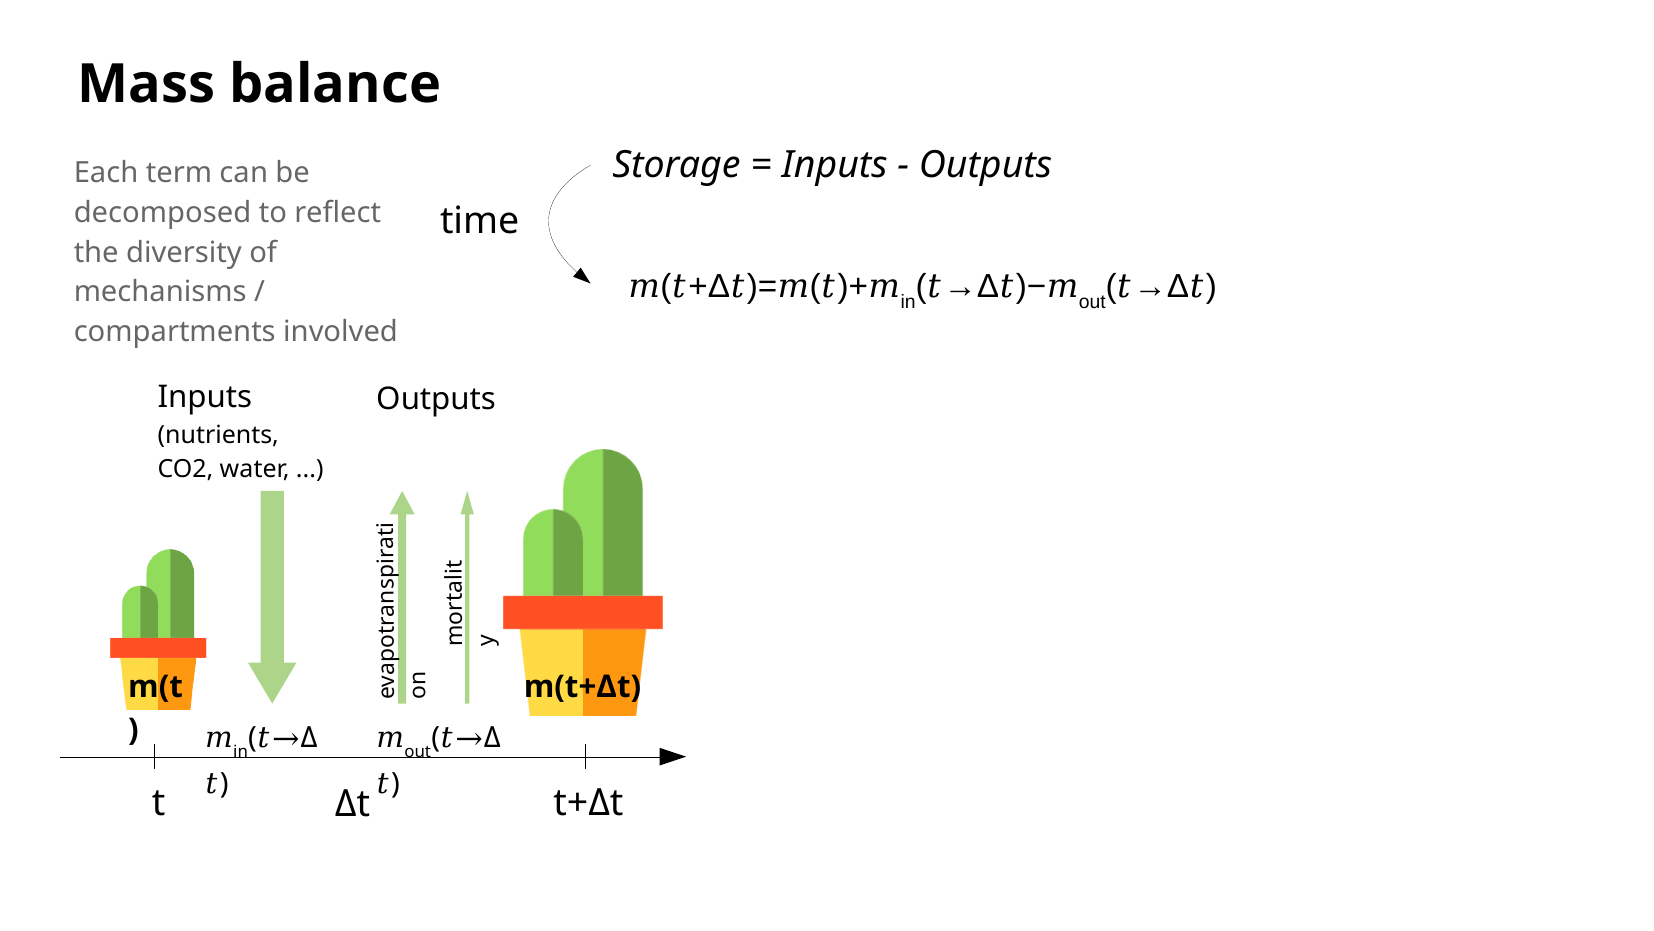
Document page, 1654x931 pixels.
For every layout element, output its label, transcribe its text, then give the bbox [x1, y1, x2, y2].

text_box evapotranspiration [360, 501, 463, 715]
text_box mortality [462, 543, 474, 662]
text_box Each term can be decomposed to reflect the diversity of mechanisms / compartments involved [59, 144, 438, 369]
text_box t [137, 768, 190, 831]
text_box 𝑚in(𝑡→Δ𝑡) [190, 709, 344, 843]
text_box Outputs [361, 368, 634, 480]
text_box m(t+Δt) [509, 656, 663, 790]
text_box 𝑚out(𝑡→Δ𝑡) [361, 709, 521, 843]
text_box 𝑚(𝑡+Δ𝑡)=𝑚(𝑡)+𝑚in(𝑡→Δ𝑡)−𝑚out(𝑡→Δ𝑡) [613, 259, 1264, 365]
text_box m(t) [113, 656, 208, 716]
text_box Storage = Inputs - Outputs [75, 130, 1591, 286]
text_box Δt [320, 768, 456, 877]
text_box [396, 490, 408, 501]
text_box [462, 490, 474, 543]
text_box Mass balance [62, 36, 961, 121]
picture [78, 549, 238, 710]
text_box time [438, 186, 721, 249]
text_box t+Δt [538, 768, 675, 877]
text_box Inputs (nutrients, CO2, water, ...) [142, 366, 355, 576]
text_box [248, 490, 297, 704]
text_box [465, 662, 470, 704]
picture [450, 449, 716, 716]
